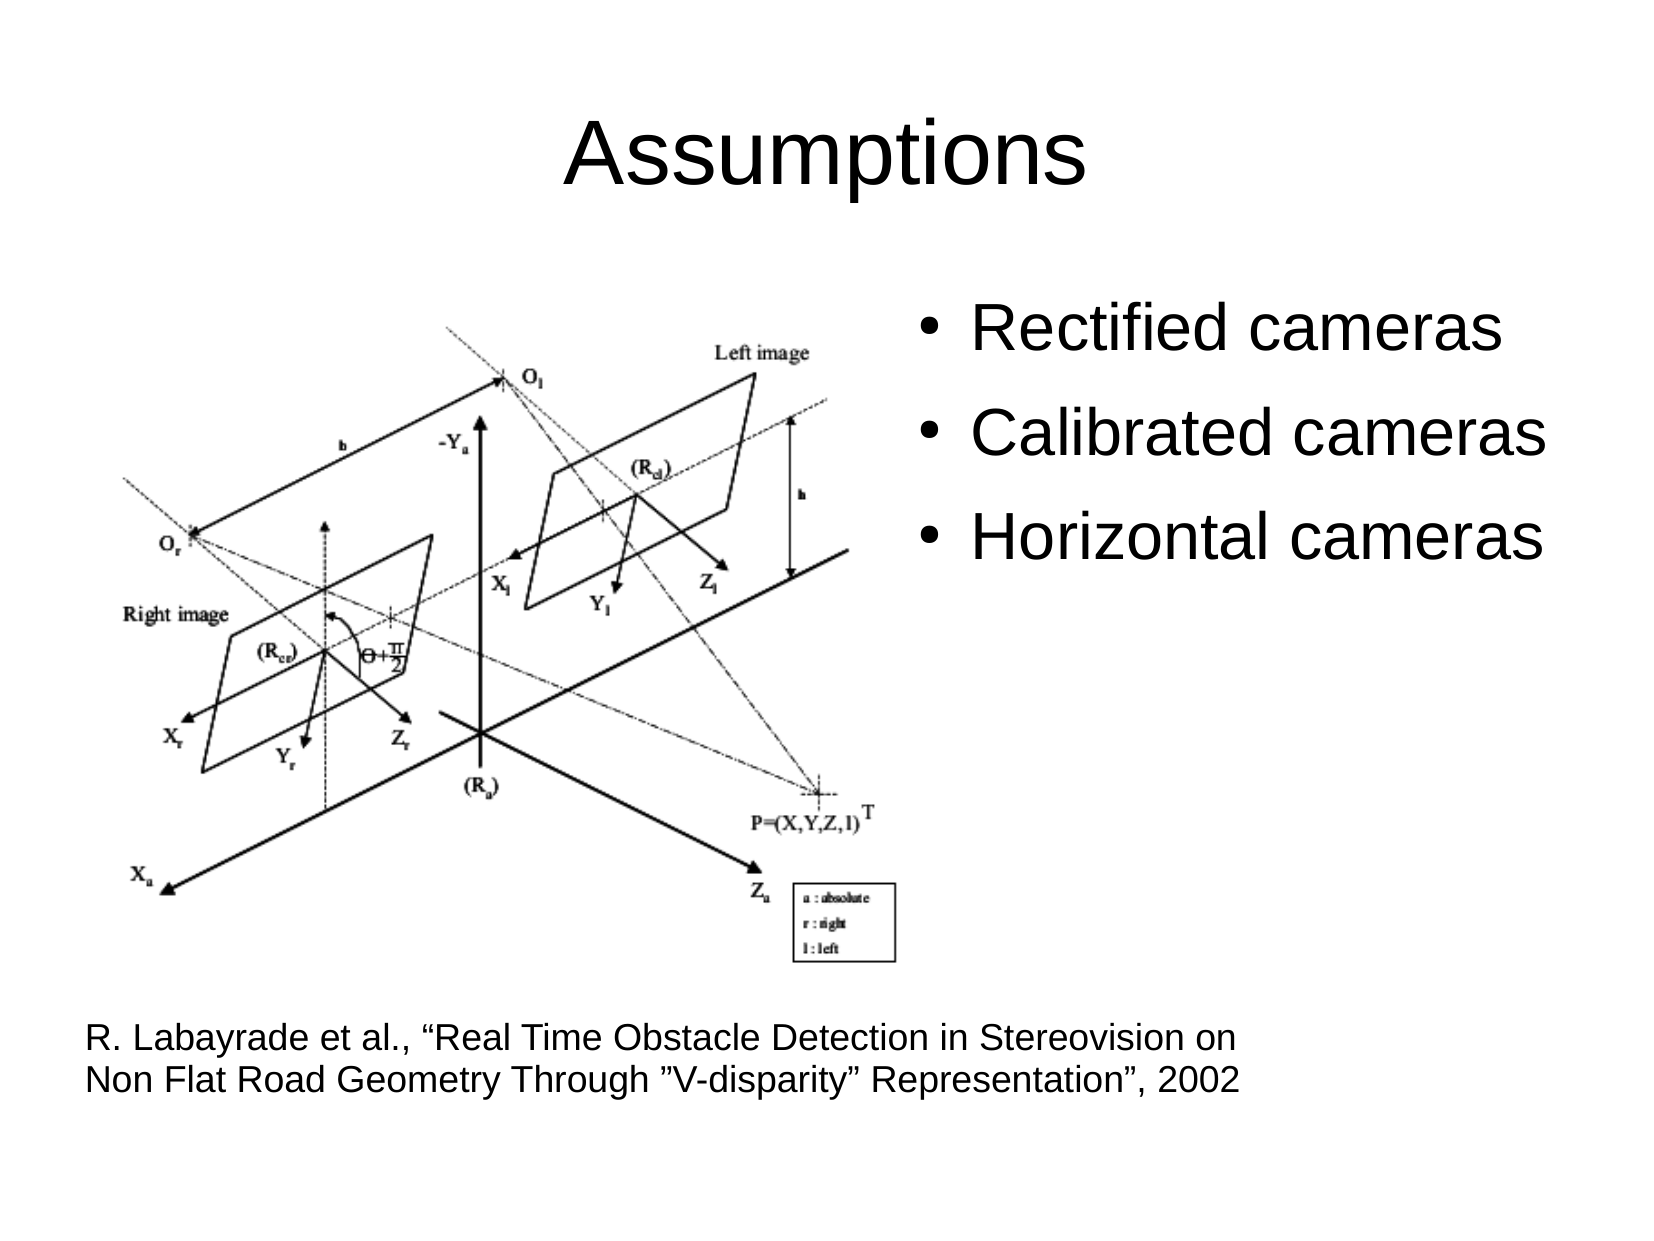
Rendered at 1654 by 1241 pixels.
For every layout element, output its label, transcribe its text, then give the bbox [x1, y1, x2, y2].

text_box R. Labayrade et al., “Real Time Obstacle Detection in Stereovision on Non Flat Road Geometry Through ”V-disparity” Representation”, 2002 [70, 1009, 1466, 1108]
picture [49, 291, 900, 992]
list Rectified cameras Calibrated cameras Horizontal cameras [900, 290, 1576, 1010]
title Assumptions [82, 49, 1571, 257]
